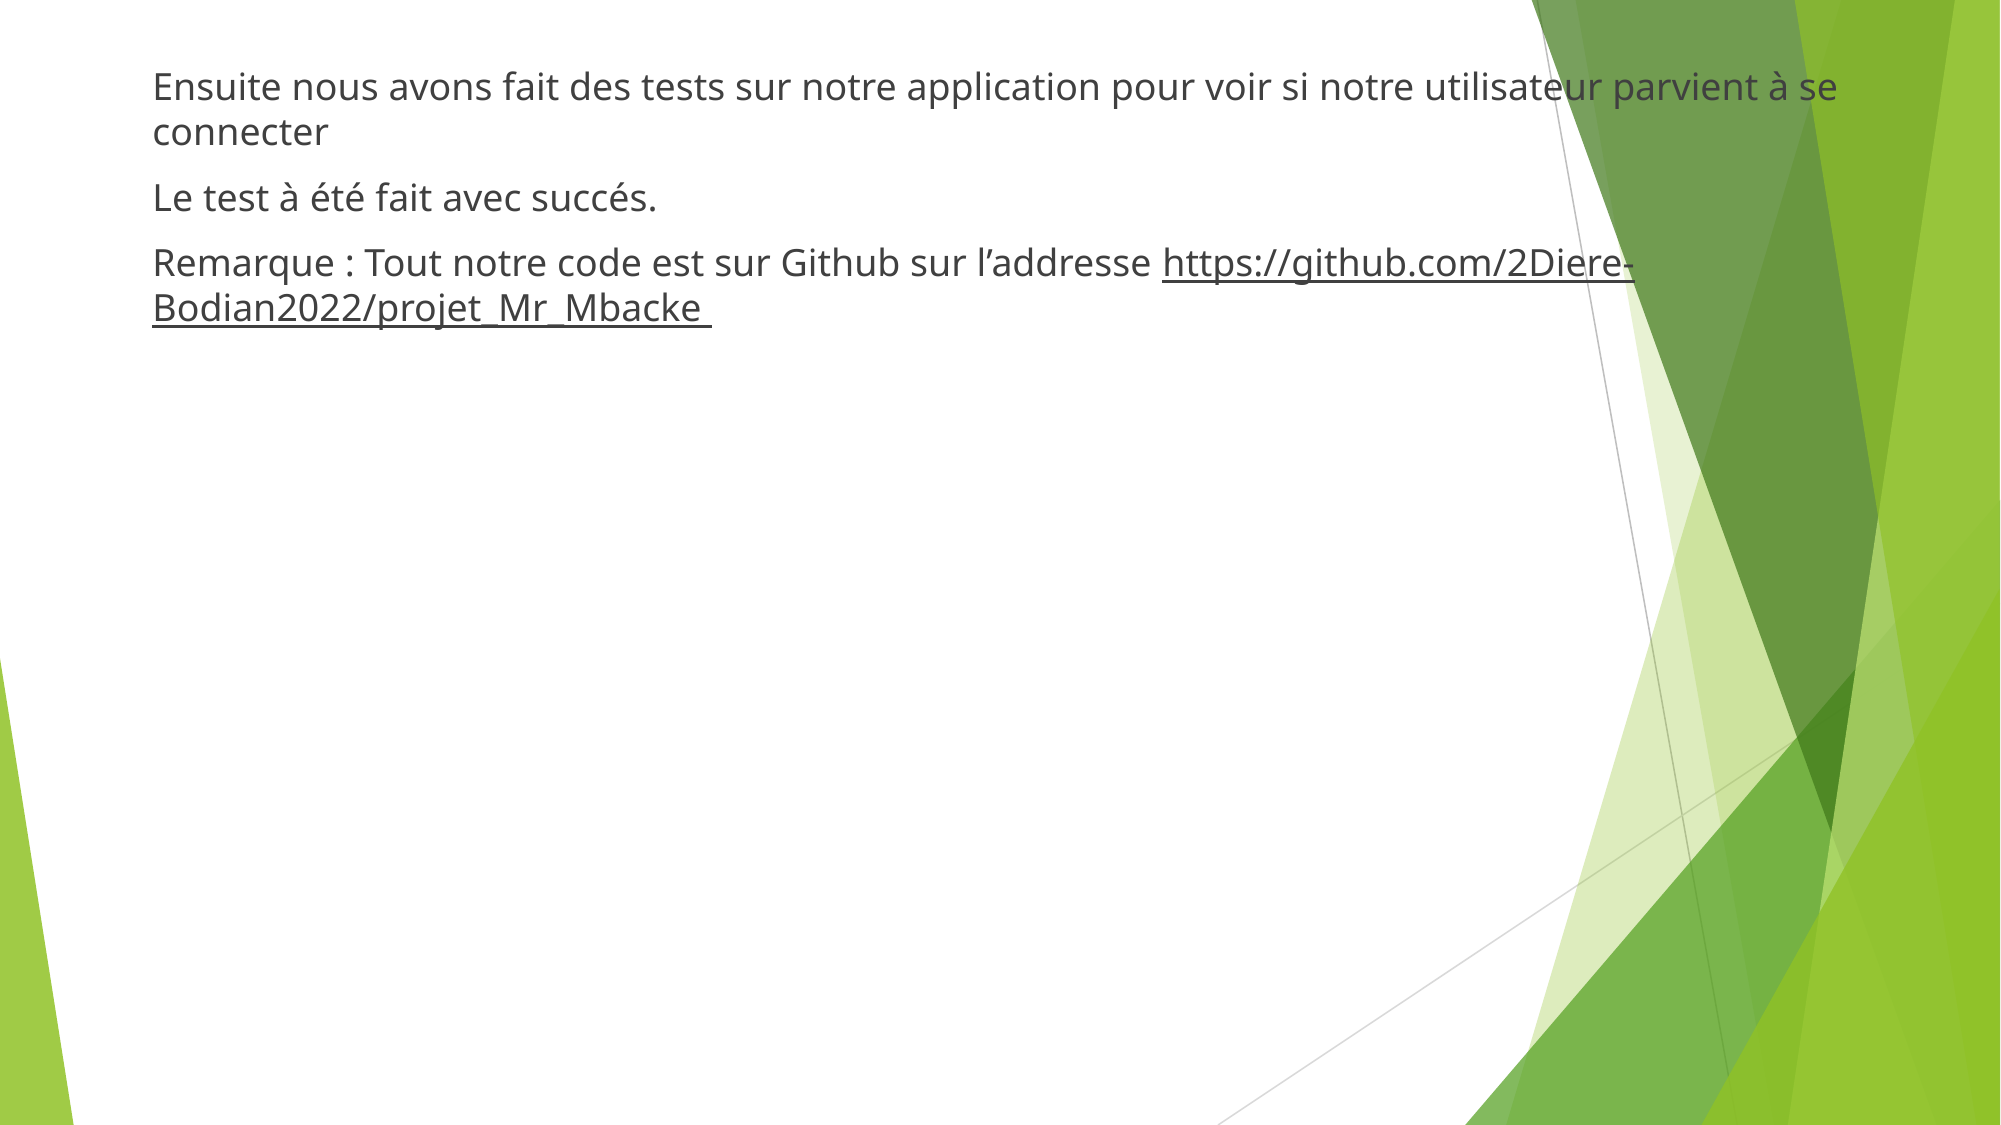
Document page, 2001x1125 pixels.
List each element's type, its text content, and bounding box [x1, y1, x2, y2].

list Ensuite nous avons fait des tests sur notre application pour voir si notre utilisateur parvient à se connecter Le test à été fait avec succés. Remarque : Tout notre code est sur Github sur l’addresse https://github.com/2Diere-Bodian2022/projet_Mr_Mbacke [137, 55, 1863, 1014]
